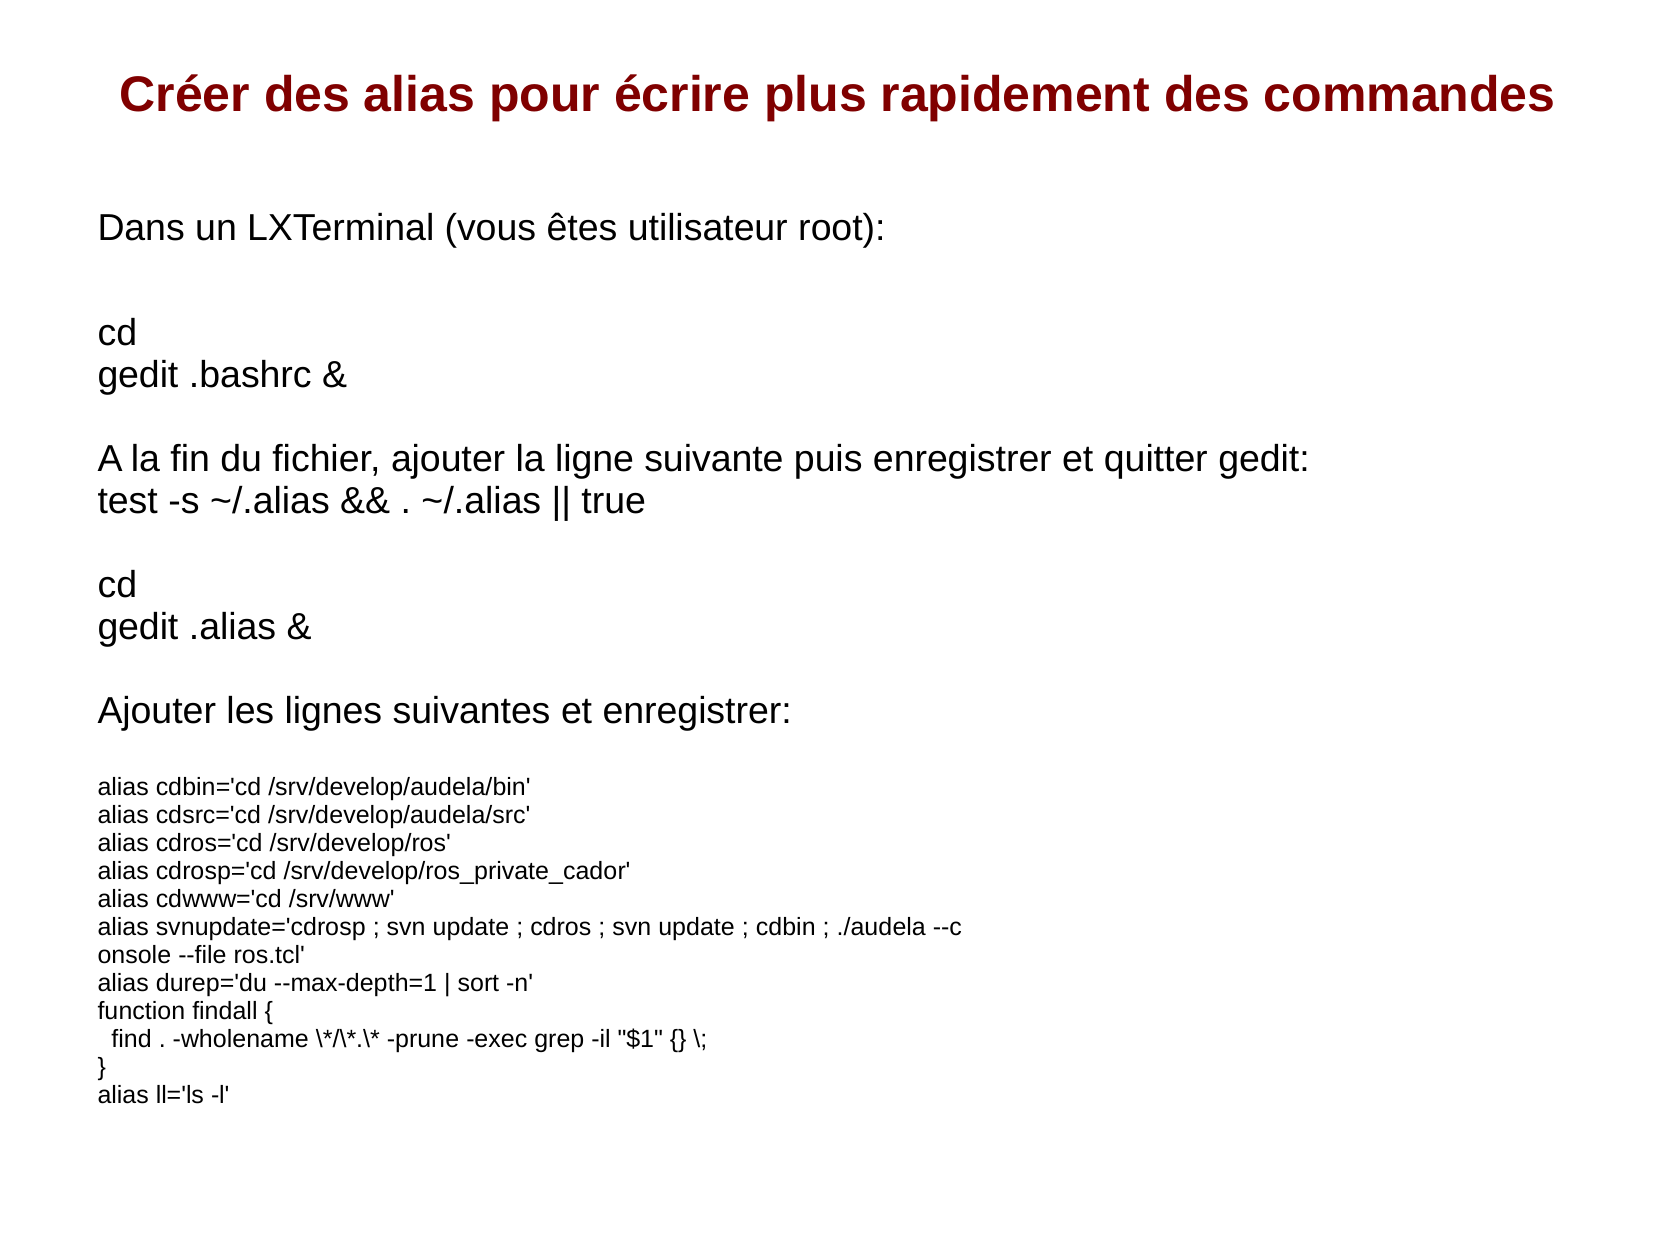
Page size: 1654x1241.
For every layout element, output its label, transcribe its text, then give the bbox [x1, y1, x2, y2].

text_box Créer des alias pour écrire plus rapidement des commandes Dans un LXTerminal (vous êtes utilisateur root): cd gedit .bashrc & A la fin du fichier, ajouter la ligne suivante puis enregistrer et quitter gedit: test -s ~/.alias && . ~/.alias || true cd gedit .alias & Ajouter les lignes suivantes et enregistrer: alias cdbin='cd /srv/develop/audela/bin' alias cdsrc='cd /srv/develop/audela/src' alias cdros='cd /srv/develop/ros' alias cdrosp='cd /srv/develop/ros_private_cador' alias cdwww='cd /srv/www' alias svnupdate='cdrosp ; svn update ; cdros ; svn update ; cdbin ; ./audela --c onsole --file ros.tcl' alias durep='du --max-depth=1 | sort -n' function findall { find . -wholename \*/\*.\* -prune -exec grep -il "$1" {} \; } alias ll='ls -l' [82, 59, 1594, 1147]
